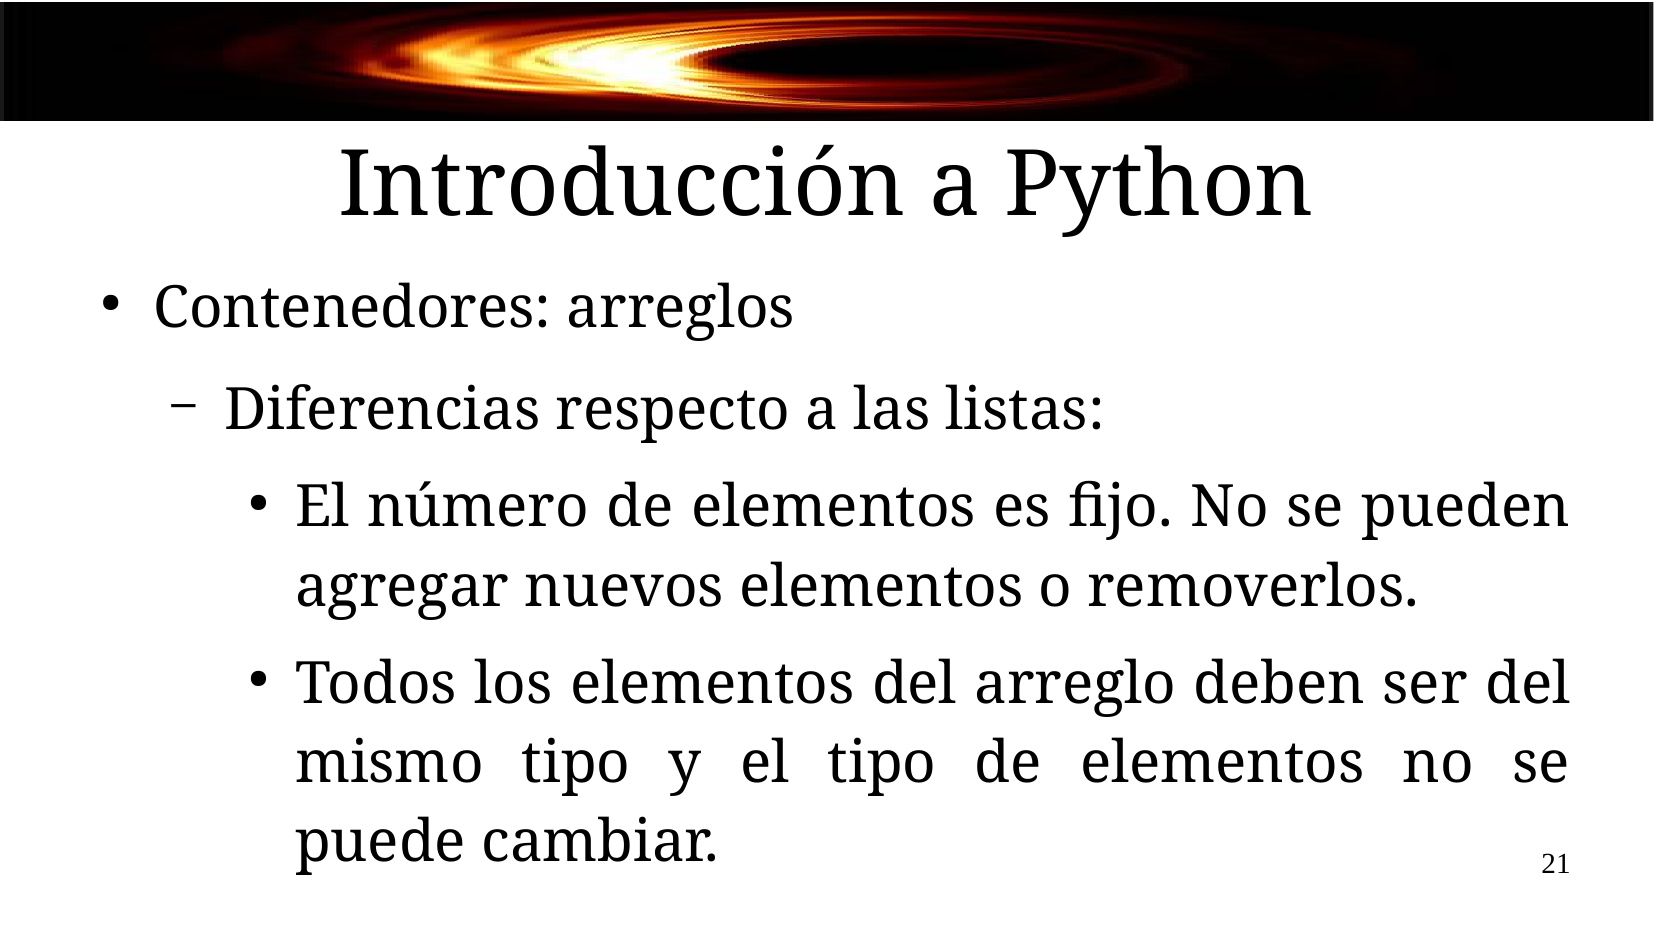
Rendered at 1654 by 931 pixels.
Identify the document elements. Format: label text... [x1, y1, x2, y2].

picture [0, 2, 1654, 121]
chart [770, 270, 889, 330]
list Contenedores: arreglos Diferencias respecto a las listas: El número de elementos es fijo. No se pueden agregar nuevos elementos o removerlos. Todos los elementos del arreglo deben ser del mismo tipo y el tipo de elementos no se puede cambiar. [82, 264, 1571, 901]
title Introducción a Python [82, 102, 1571, 258]
